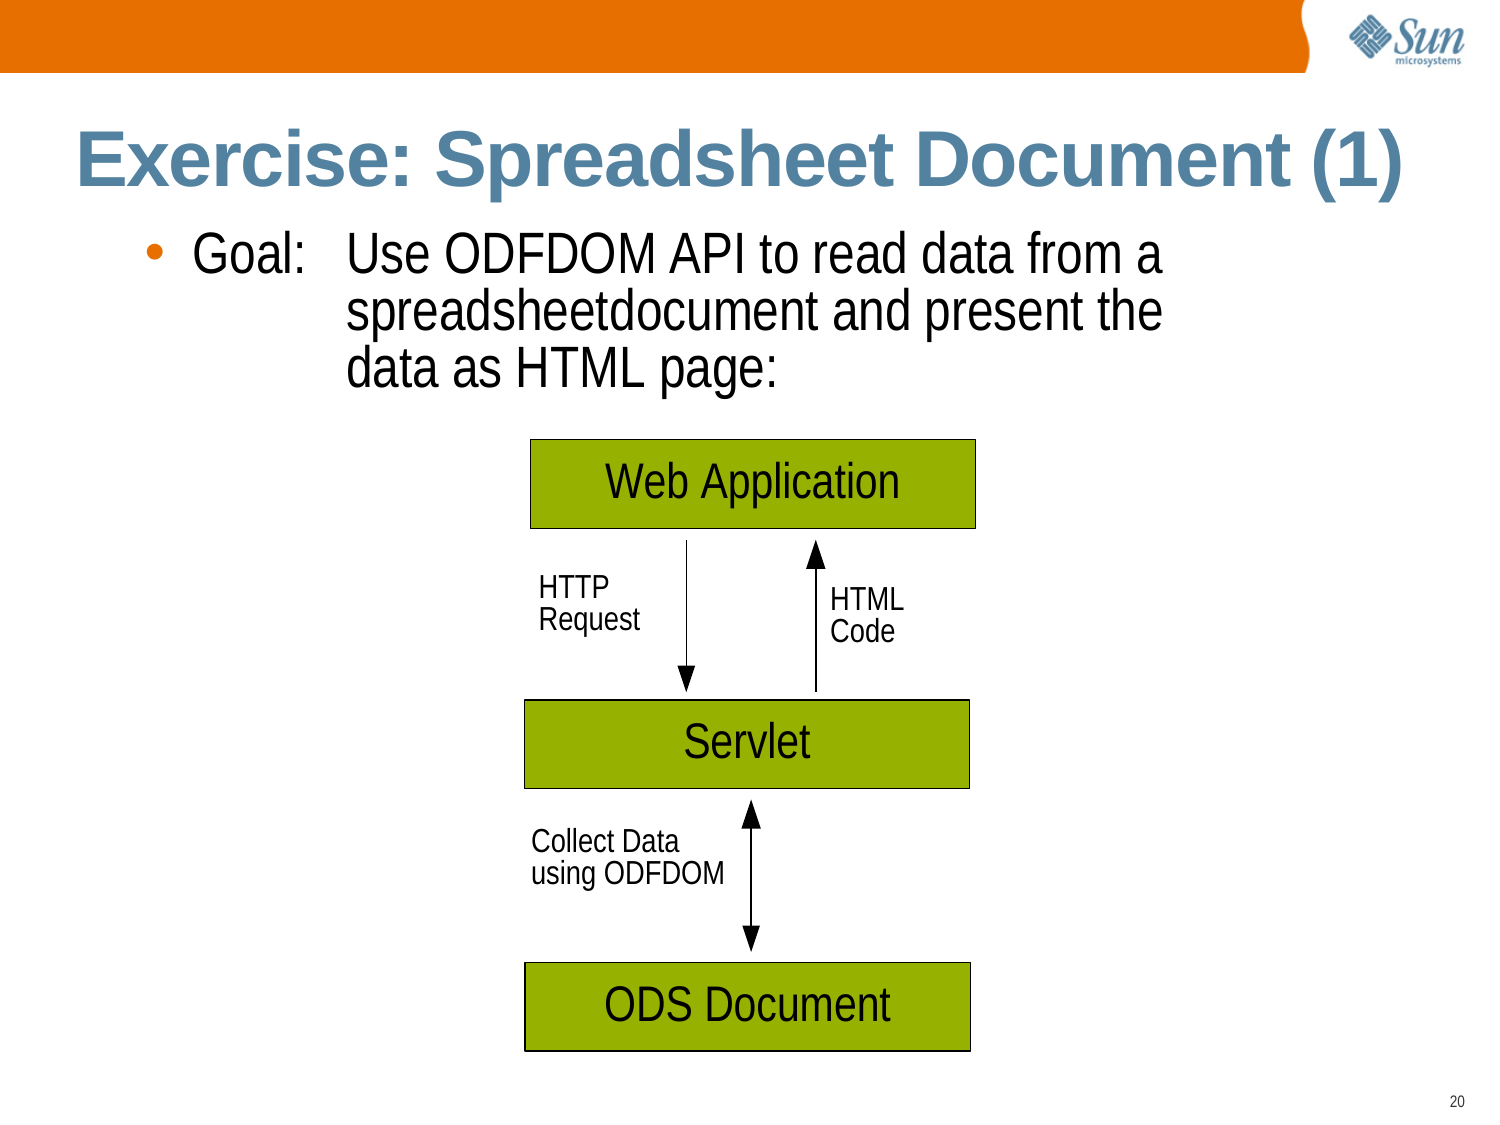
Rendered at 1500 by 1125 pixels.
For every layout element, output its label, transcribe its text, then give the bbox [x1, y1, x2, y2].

text_box Collect Data using ODFDOM [531, 826, 738, 898]
text_box ODS Document [525, 962, 971, 1051]
text_box Servlet [524, 699, 970, 789]
picture [0, 0, 1500, 73]
text_box Web Application [530, 439, 976, 529]
list Goal: Use ODFDOM API to read data from a spreadsheet document and present the data as HTML page: [64, 228, 1401, 1033]
title Exercise: Spreadsheet Document (1) [75, 123, 1437, 227]
text_box HTML Code [830, 584, 954, 656]
text_box HTTP Request [538, 572, 706, 644]
